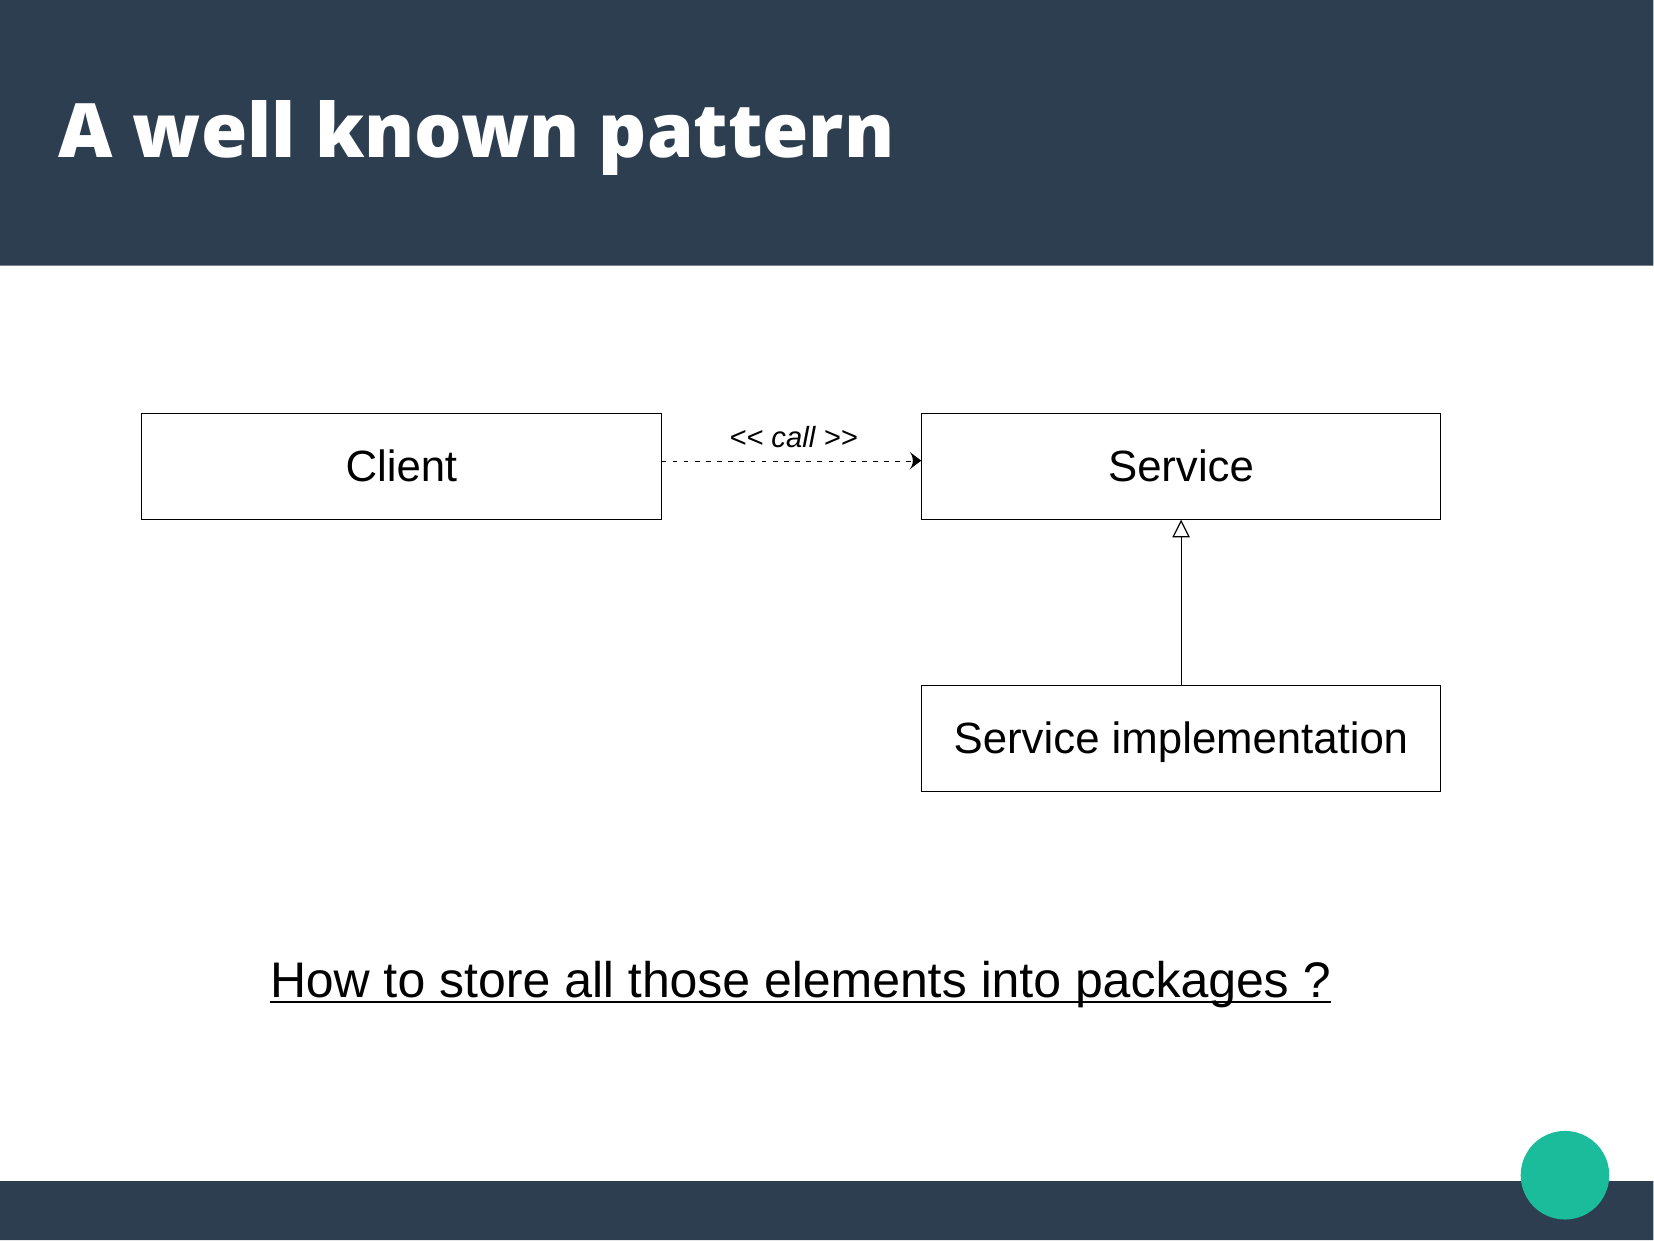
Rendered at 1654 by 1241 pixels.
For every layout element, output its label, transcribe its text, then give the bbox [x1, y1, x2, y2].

text_box Service [921, 413, 1441, 520]
text_box << call >> [714, 413, 873, 461]
text_box Service implementation [921, 685, 1441, 792]
title A well known pattern [59, 49, 1595, 207]
text_box Client [141, 413, 662, 520]
text_box How to store all those elements into packages ? [255, 945, 1347, 1016]
